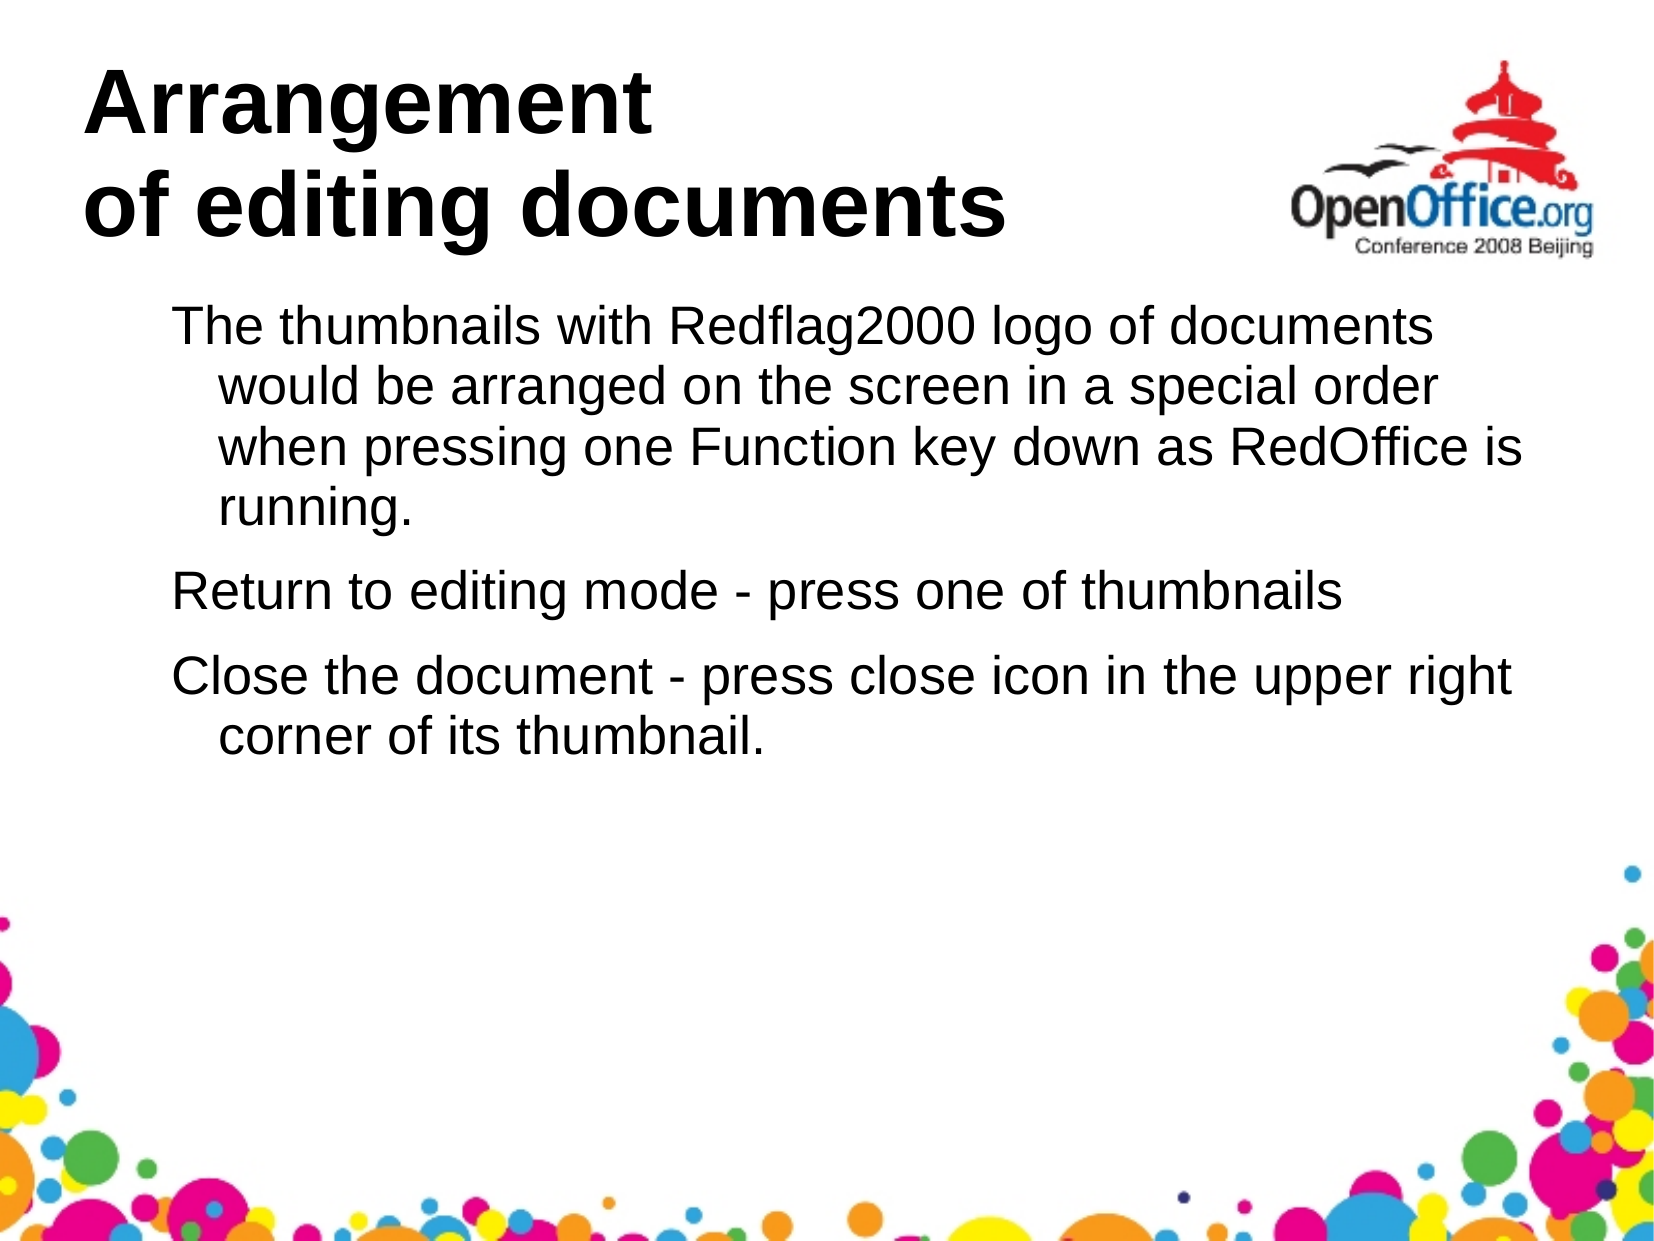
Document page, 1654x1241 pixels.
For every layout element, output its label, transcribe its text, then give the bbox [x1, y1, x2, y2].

list The thumbnails with Redflag2000 logo of documents would be arranged on the screen in a special order when pressing one Function key down as RedOffice is running. Return to editing mode - press one of thumbnails Close the document - press close icon in the upper right corner of its thumbnail. [76, 295, 1565, 1099]
picture [0, 0, 1654, 1241]
title Arrangement of editing documents [82, 49, 1571, 257]
